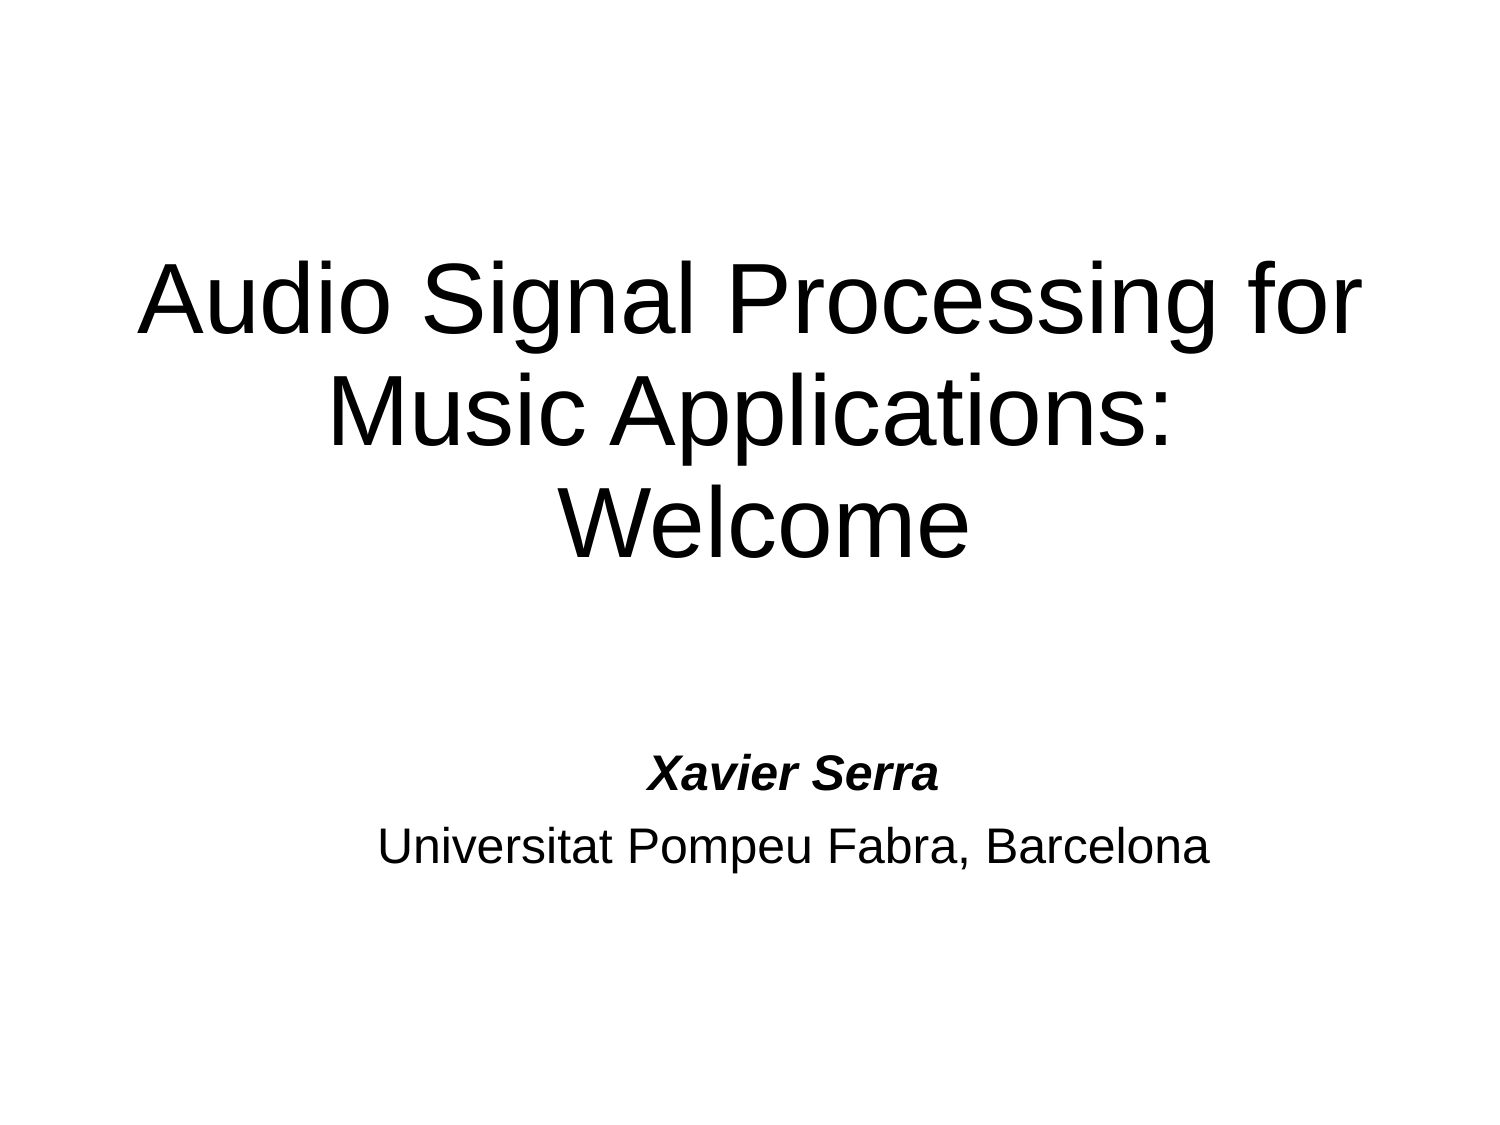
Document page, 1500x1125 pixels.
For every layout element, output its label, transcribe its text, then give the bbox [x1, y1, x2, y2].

title Audio Signal Processing for Music Applications: Welcome [75, 221, 1456, 601]
text_box Xavier Serra Universitat Pompeu Fabra, Barcelona [337, 737, 1250, 915]
